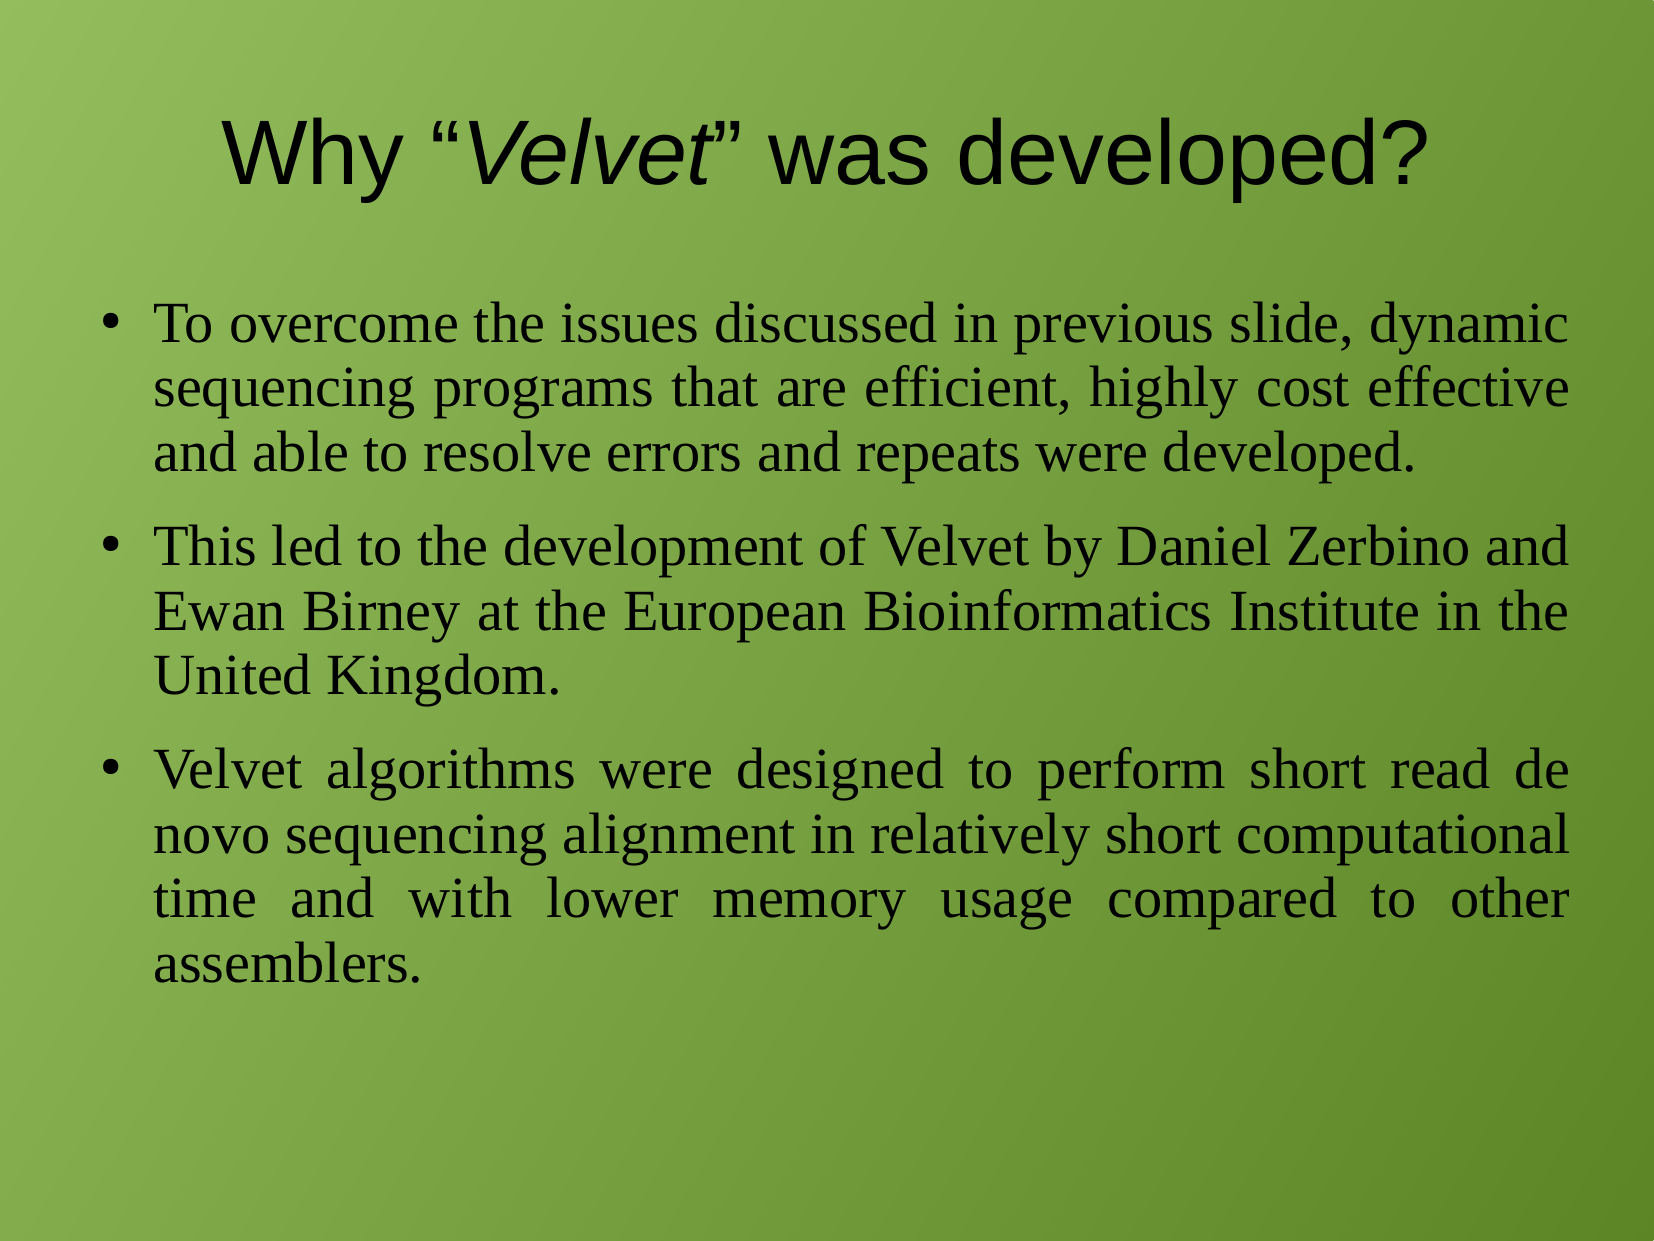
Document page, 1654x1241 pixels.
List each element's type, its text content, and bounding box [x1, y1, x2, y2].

title Why “Velvet” was developed? [82, 49, 1571, 257]
list To overcome the issues discussed in previous slide, dynamic sequencing programs that are efficient, highly cost effective and able to resolve errors and repeats were developed. This led to the development of Velvet by Daniel Zerbino and Ewan Birney at the European Bioinformatics Institute in the United Kingdom. Velvet algorithms were designed to perform short read de novo sequencing alignment in relatively short computational time and with lower memory usage compared to other assemblers. [82, 290, 1571, 1010]
